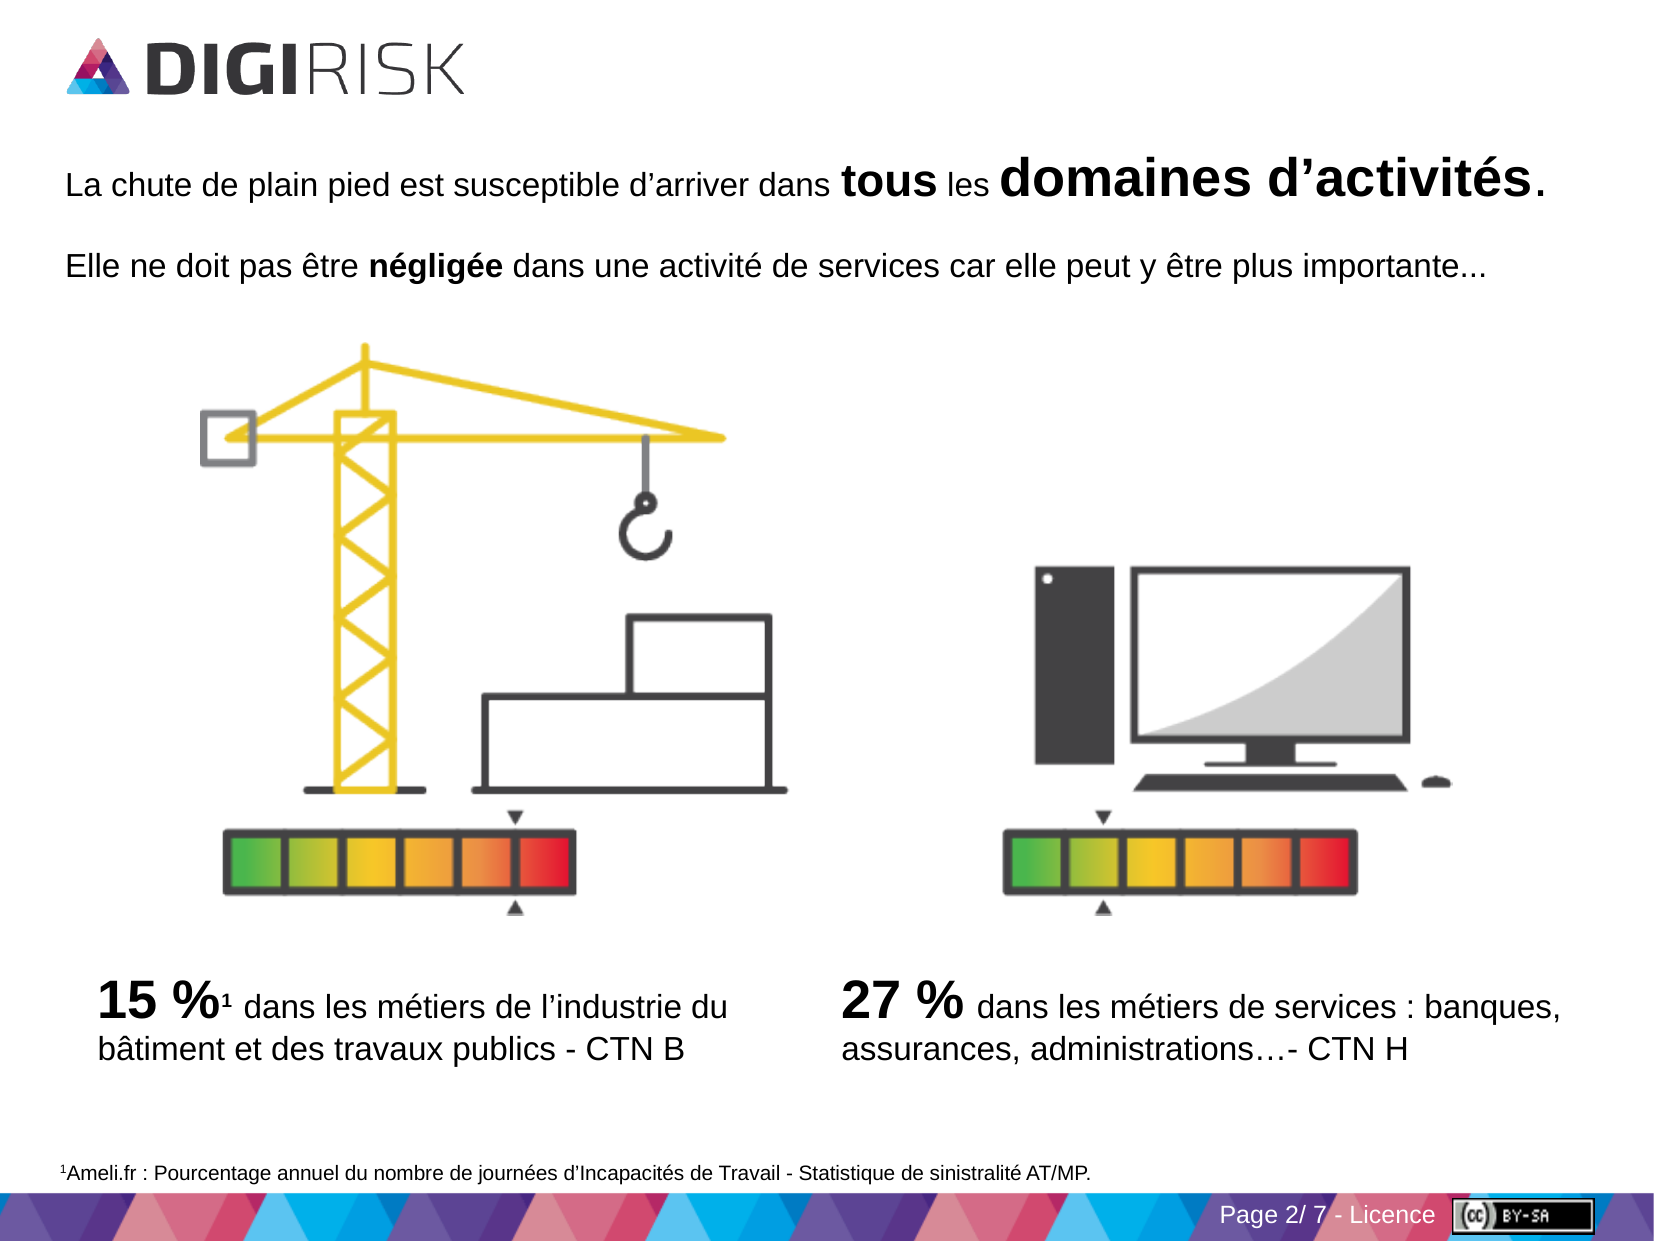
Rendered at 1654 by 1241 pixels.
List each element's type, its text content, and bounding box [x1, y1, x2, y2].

text_box 1Ameli.fr : Pourcentage annuel du nombre de journées d’Incapacités de Travail - Statistique de sinistralité AT/MP. [45, 1154, 1418, 1193]
text_box 15 %1 dans les métiers de l’industrie du bâtiment et des travaux publics - CTN B [82, 962, 745, 1075]
picture [780, 1193, 1109, 1241]
picture [64, 35, 464, 95]
picture [1180, 1175, 1654, 1241]
picture [200, 342, 1453, 916]
picture [378, 1193, 710, 1241]
text_box 27 % dans les métiers de services : banques, assurances, administrations…- CTN H [826, 962, 1619, 1075]
list La chute de plain pied est susceptible d’arriver dans tous les domaines d’activités. Elle ne doit pas être négligée dans une activité de services car elle peut y être plus importante... [64, 147, 1589, 331]
picture [0, 1175, 308, 1241]
